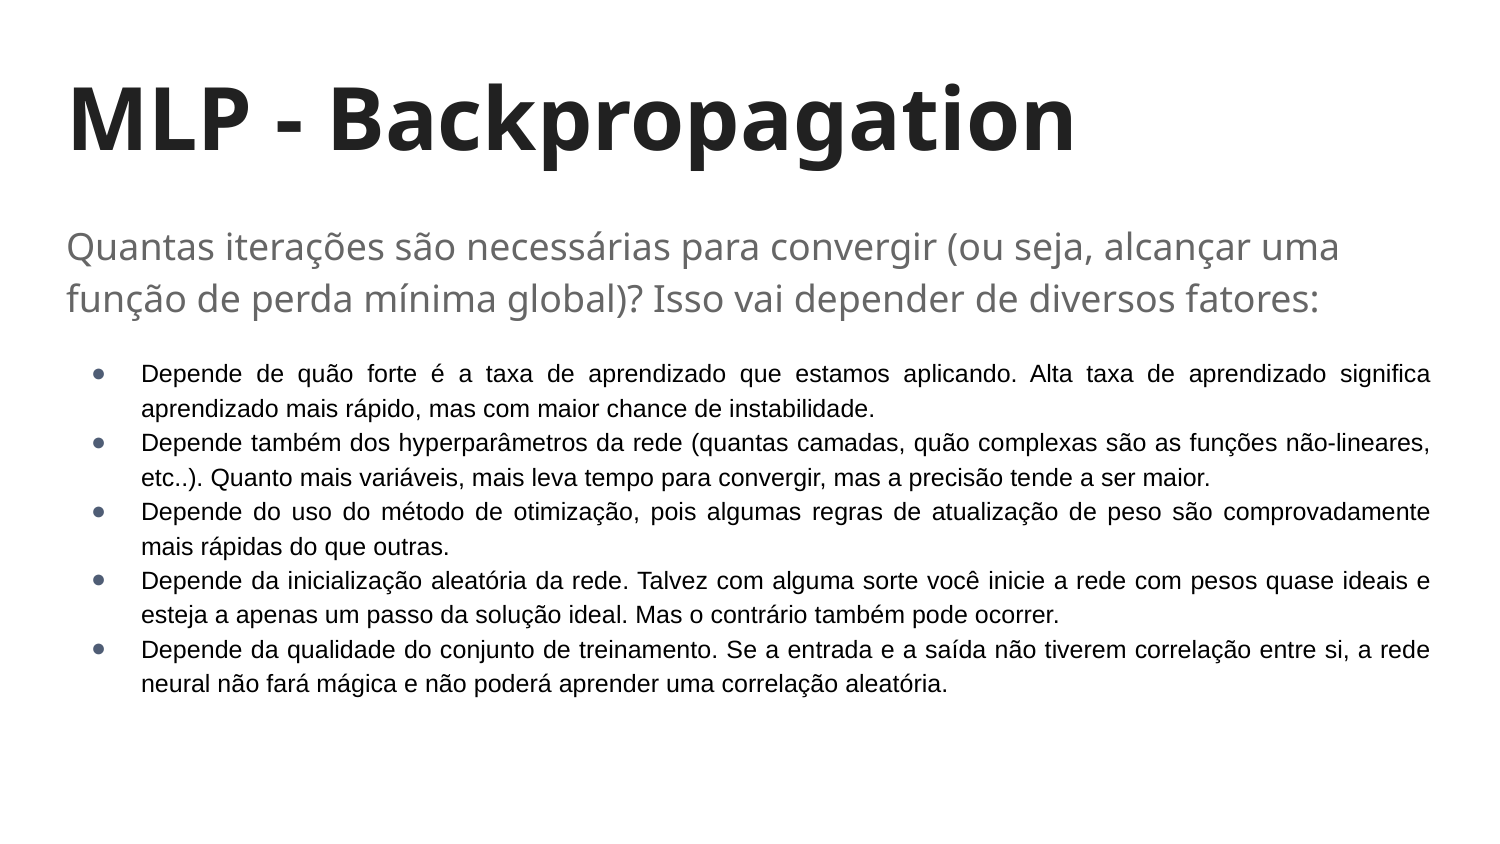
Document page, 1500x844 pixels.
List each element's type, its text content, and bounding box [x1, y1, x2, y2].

title MLP - Backpropagation [51, 48, 1449, 180]
list Quantas iterações são necessárias para convergir (ou seja, alcançar uma função de perda mínima global)? Isso vai depender de diversos fatores: Depende de quão forte é a taxa de aprendizado que estamos aplicando. Alta taxa de aprendizado significa aprendizado mais rápido, mas com maior chance de instabilidade. Depende também dos hyperparâmetros da rede (quantas camadas, quão complexas são as funções não-lineares, etc..). Quanto mais variáveis, mais leva tempo para convergir, mas a precisão tende a ser maior. Depende do uso do método de otimização, pois algumas regras de atualização de peso são comprovadamente mais rápidas do que outras. Depende da inicialização aleatória da rede. Talvez com alguma sorte você inicie a rede com pesos quase ideais e esteja a apenas um passo da solução ideal. Mas o contrário também pode ocorrer. Depende da qualidade do conjunto de treinamento. Se a entrada e a saída não tiverem correlação entre si, a rede neural não fará mágica e não poderá aprender uma correlação aleatória. [51, 201, 1449, 797]
